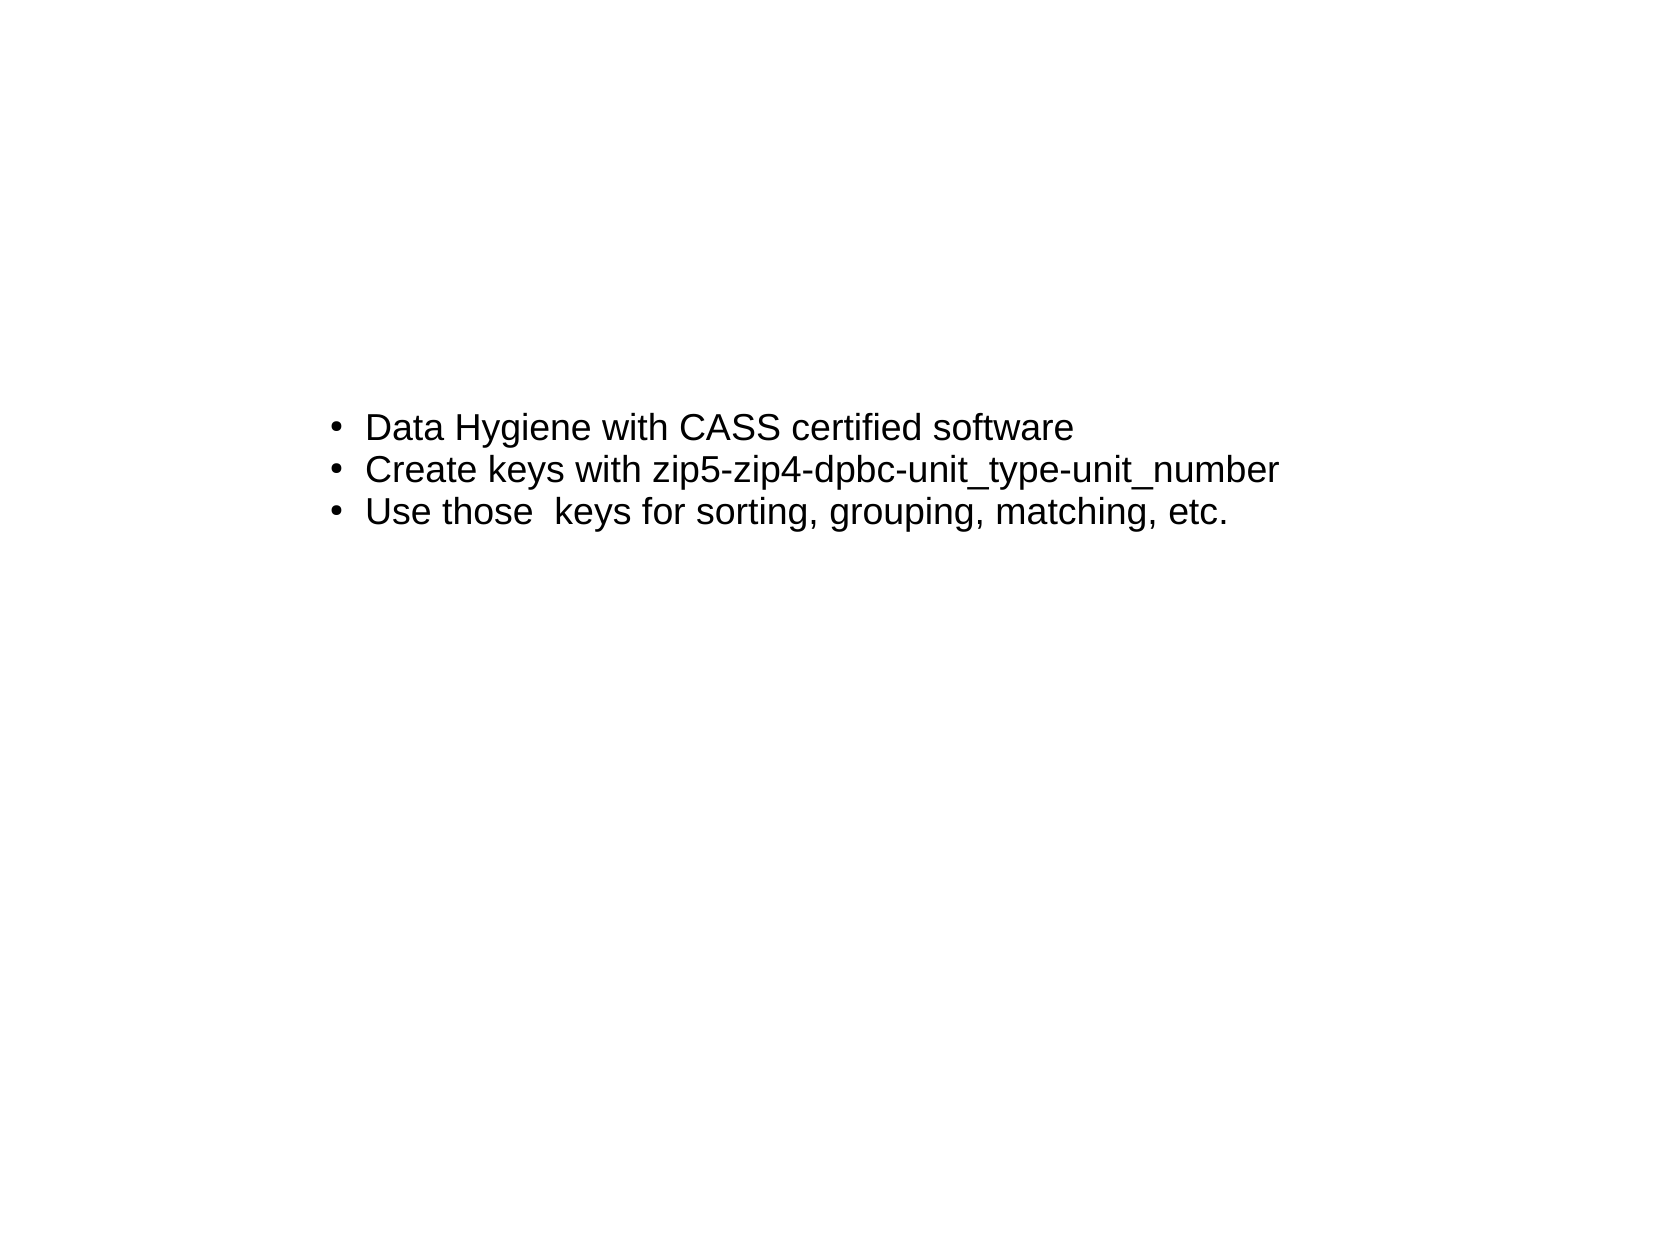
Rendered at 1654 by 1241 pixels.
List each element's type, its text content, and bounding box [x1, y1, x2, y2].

text_box Data Hygiene with CASS certified software Create keys with zip5-zip4-dpbc-unit_type-unit_number Use those keys for sorting, grouping, matching, etc. [315, 399, 1298, 541]
